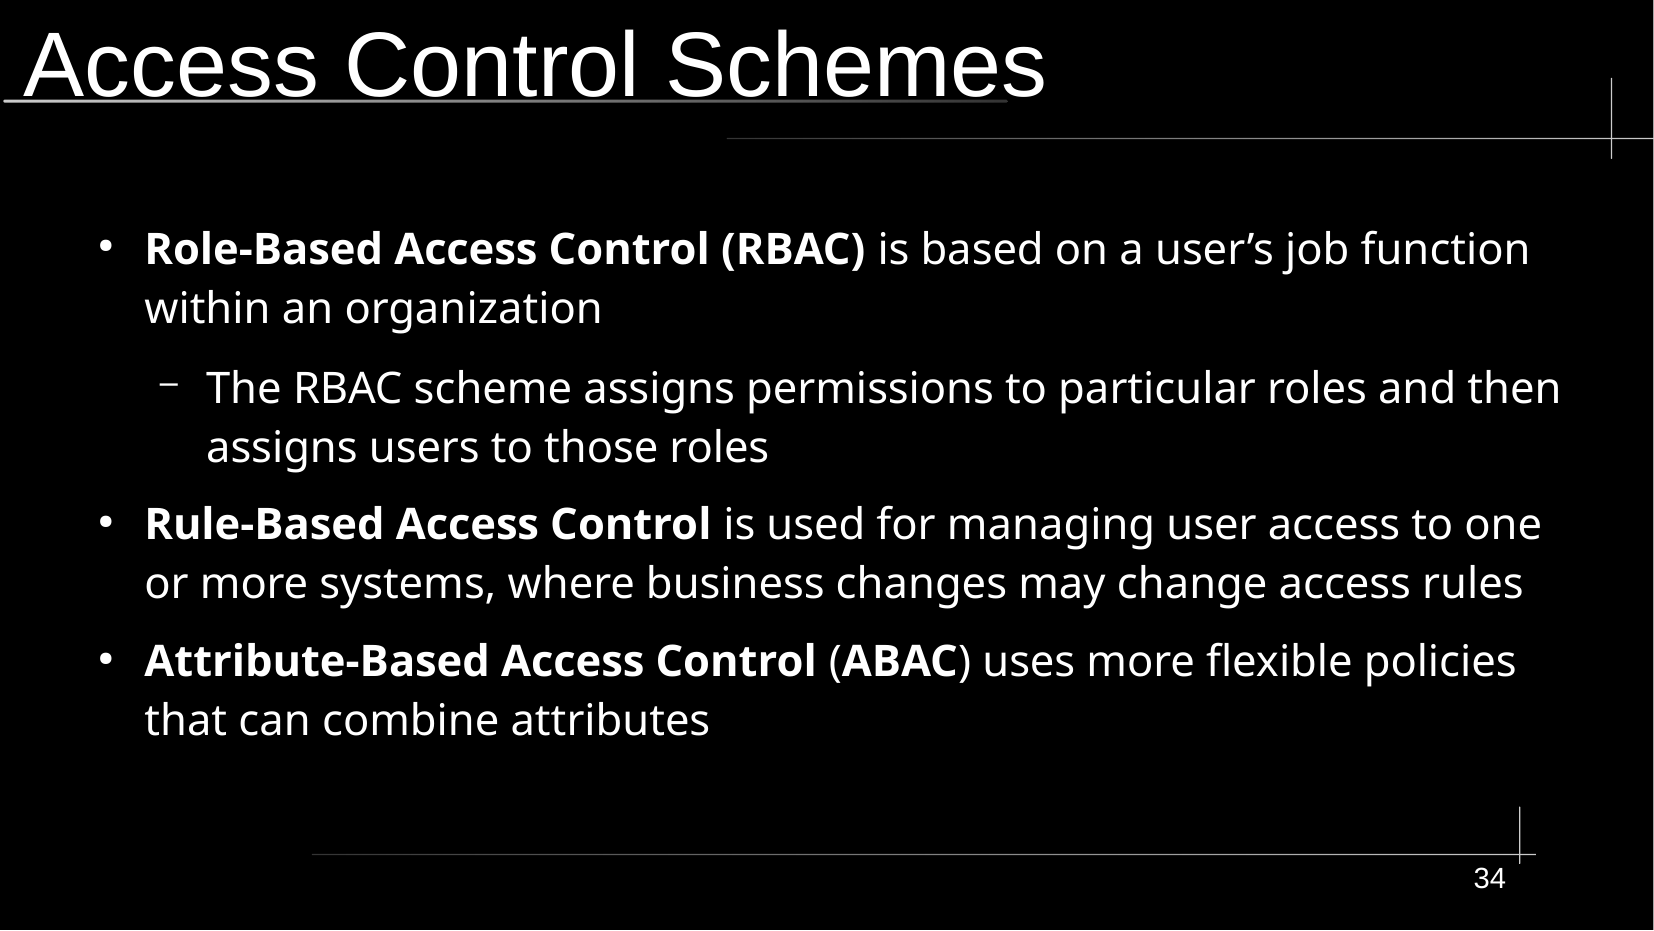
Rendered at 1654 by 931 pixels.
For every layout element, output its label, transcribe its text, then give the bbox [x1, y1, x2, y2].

list Role-Based Access Control (RBAC) is based on a user’s job function within an organization The RBAC scheme assigns permissions to particular roles and then assigns users to those roles Rule-Based Access Control is used for managing user access to one or more systems, where business changes may change access rules Attribute-Based Access Control (ABAC) uses more flexible policies that can combine attributes [82, 217, 1571, 758]
title Access Control Schemes [23, 11, 1589, 119]
